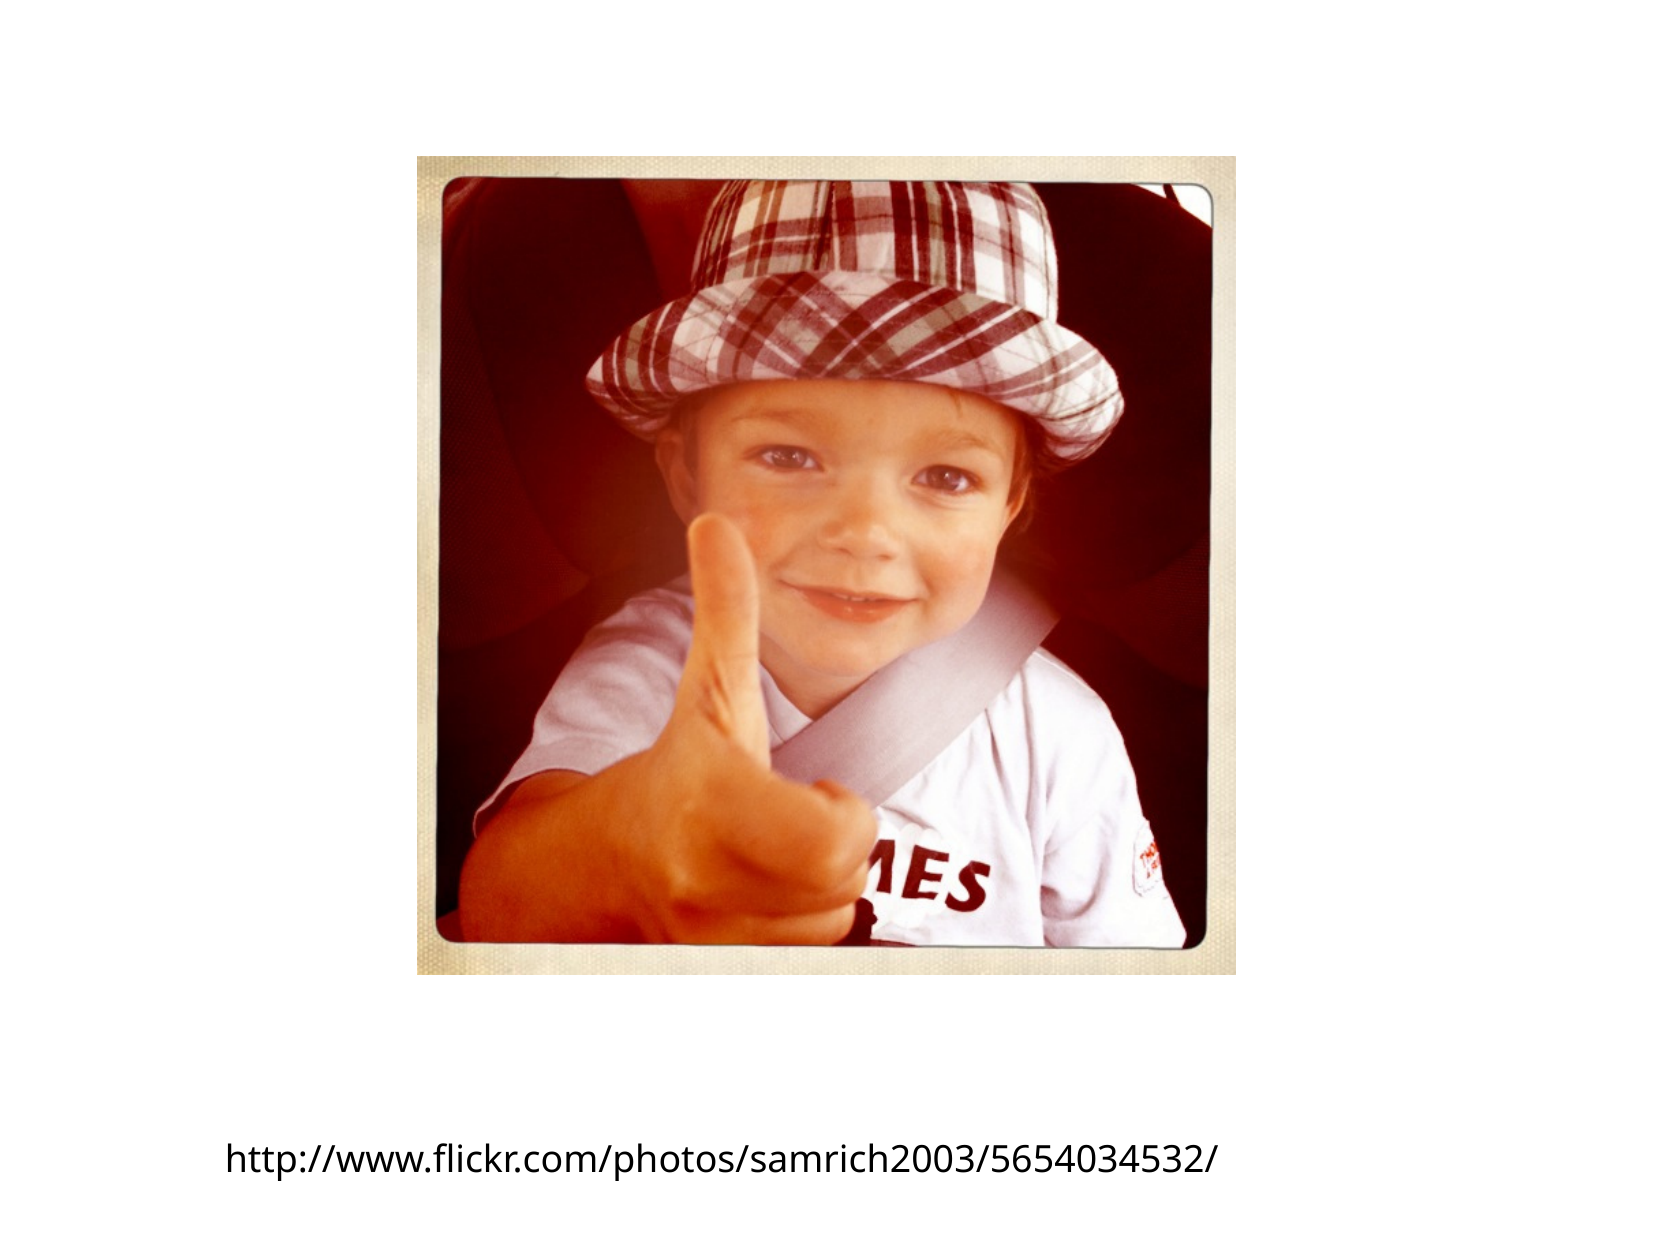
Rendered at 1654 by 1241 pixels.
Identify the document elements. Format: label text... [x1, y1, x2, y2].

text_box http://www.flickr.com/photos/samrich2003/5654034532/ [210, 1125, 1160, 1189]
picture [417, 156, 1236, 976]
